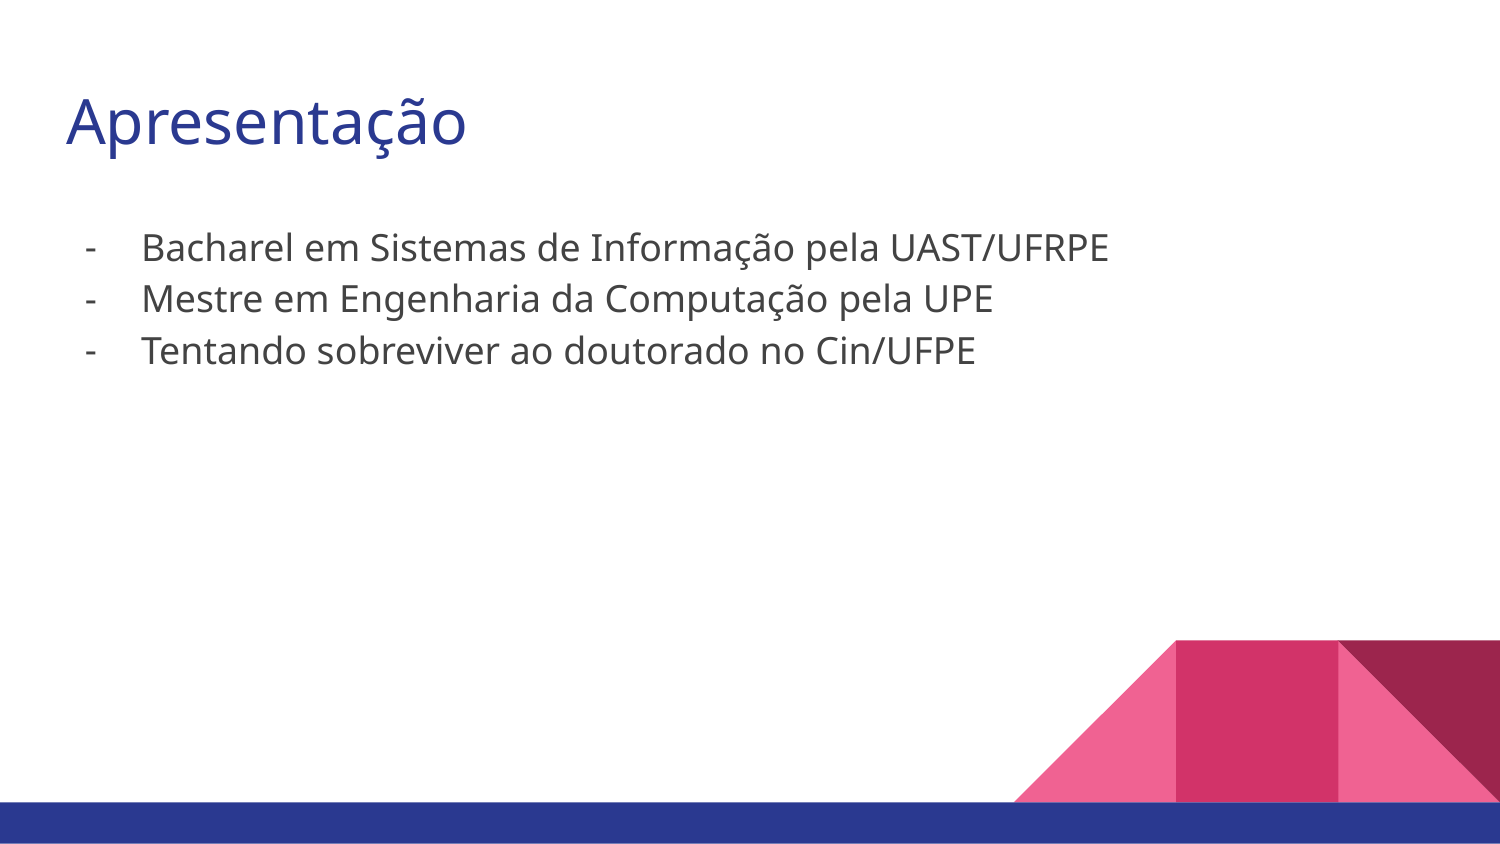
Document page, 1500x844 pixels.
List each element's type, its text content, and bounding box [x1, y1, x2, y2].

list Bacharel em Sistemas de Informação pela UAST/UFRPE Mestre em Engenharia da Computação pela UPE Tentando sobreviver ao doutorado no Cin/UFPE [51, 201, 1449, 750]
title Apresentação [51, 67, 1449, 167]
